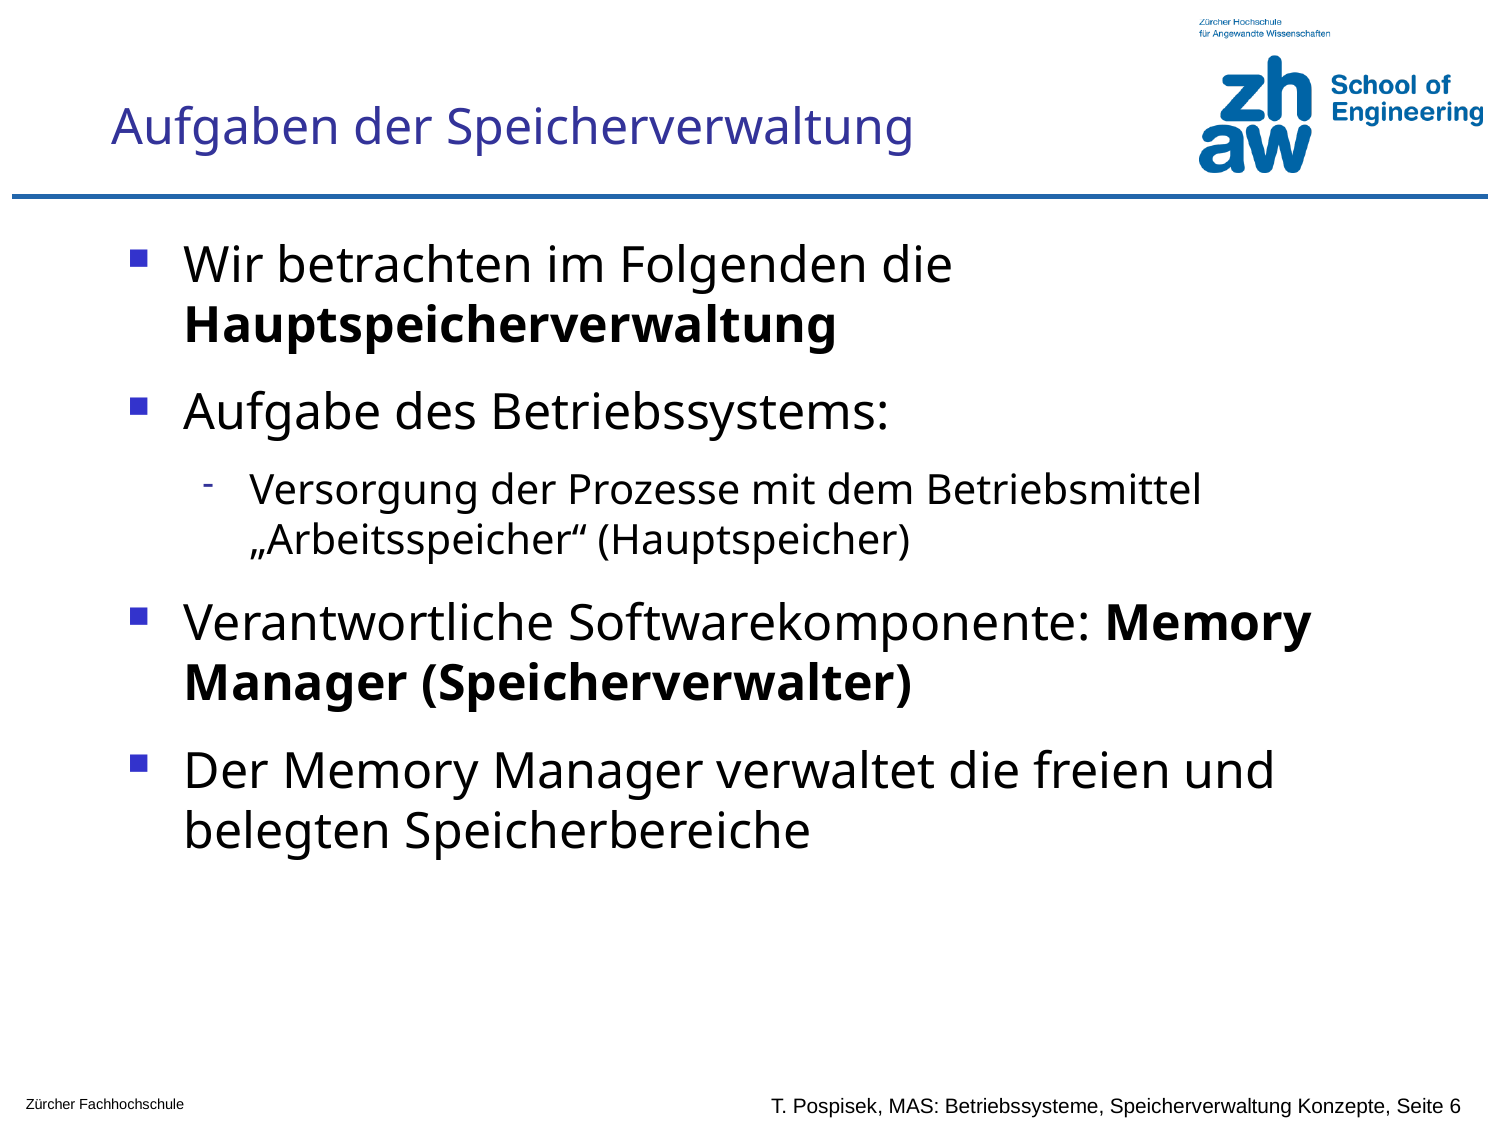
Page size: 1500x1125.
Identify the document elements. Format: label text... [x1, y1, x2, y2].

list Wir betrachten im Folgenden die Hauptspeicherverwaltung Aufgabe des Betriebssystems: Versorgung der Prozesse mit dem Betriebsmittel „Arbeitsspeicher“ (Hauptspeicher) Verantwortliche Softwarekomponente: Memory Manager (Speicherverwalter) Der Memory Manager verwaltet die freien und belegten Speicherbereiche [112, 224, 1405, 957]
title Aufgaben der Speicherverwaltung [96, 50, 1375, 163]
picture [1199, 19, 1483, 173]
